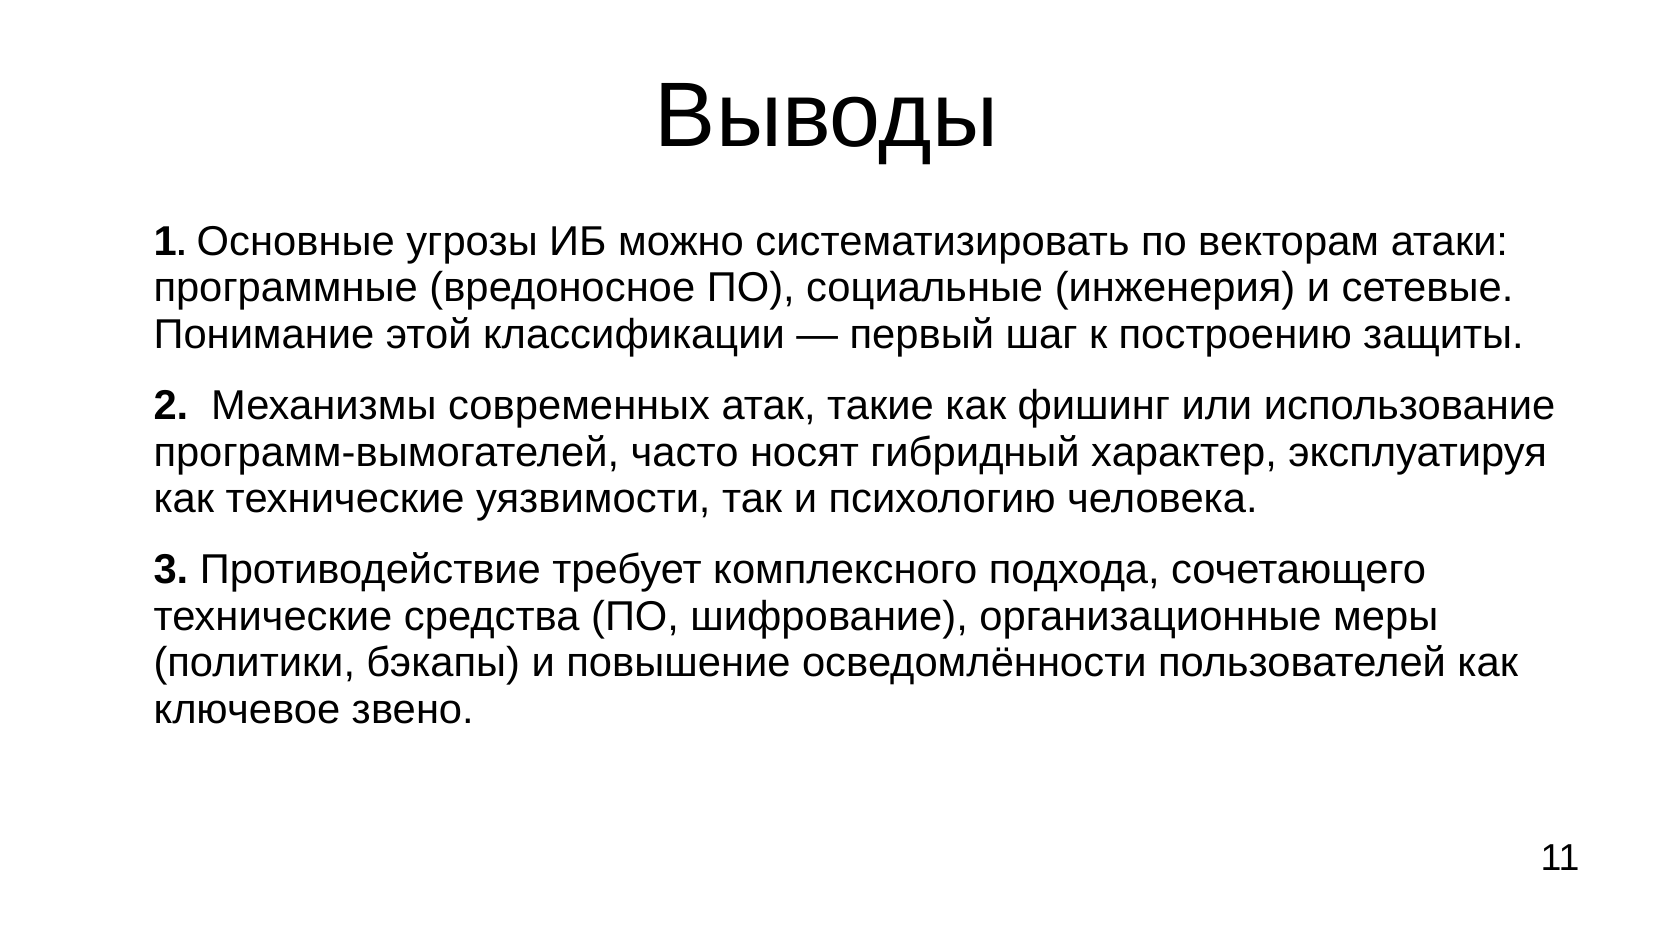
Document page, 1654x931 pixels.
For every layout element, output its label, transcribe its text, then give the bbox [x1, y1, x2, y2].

list 1. Основные угрозы ИБ можно систематизировать по векторам атаки: программные (вредоносное ПО), социальные (инженерия) и сетевые. Понимание этой классификации — первый шаг к построению защиты. 2. Механизмы современных атак, такие как фишинг или использование программ-вымогателей, часто носят гибридный характер, эксплуатируя как технические уязвимости, так и психологию человека. 3. Противодействие требует комплексного подхода, сочетающего технические средства (ПО, шифрование), организационные меры (политики, бэкапы) и повышение осведомлённости пользователей как ключевое звено. [82, 217, 1571, 758]
title Выводы [82, 37, 1571, 193]
text_box 11 [1525, 828, 1595, 886]
